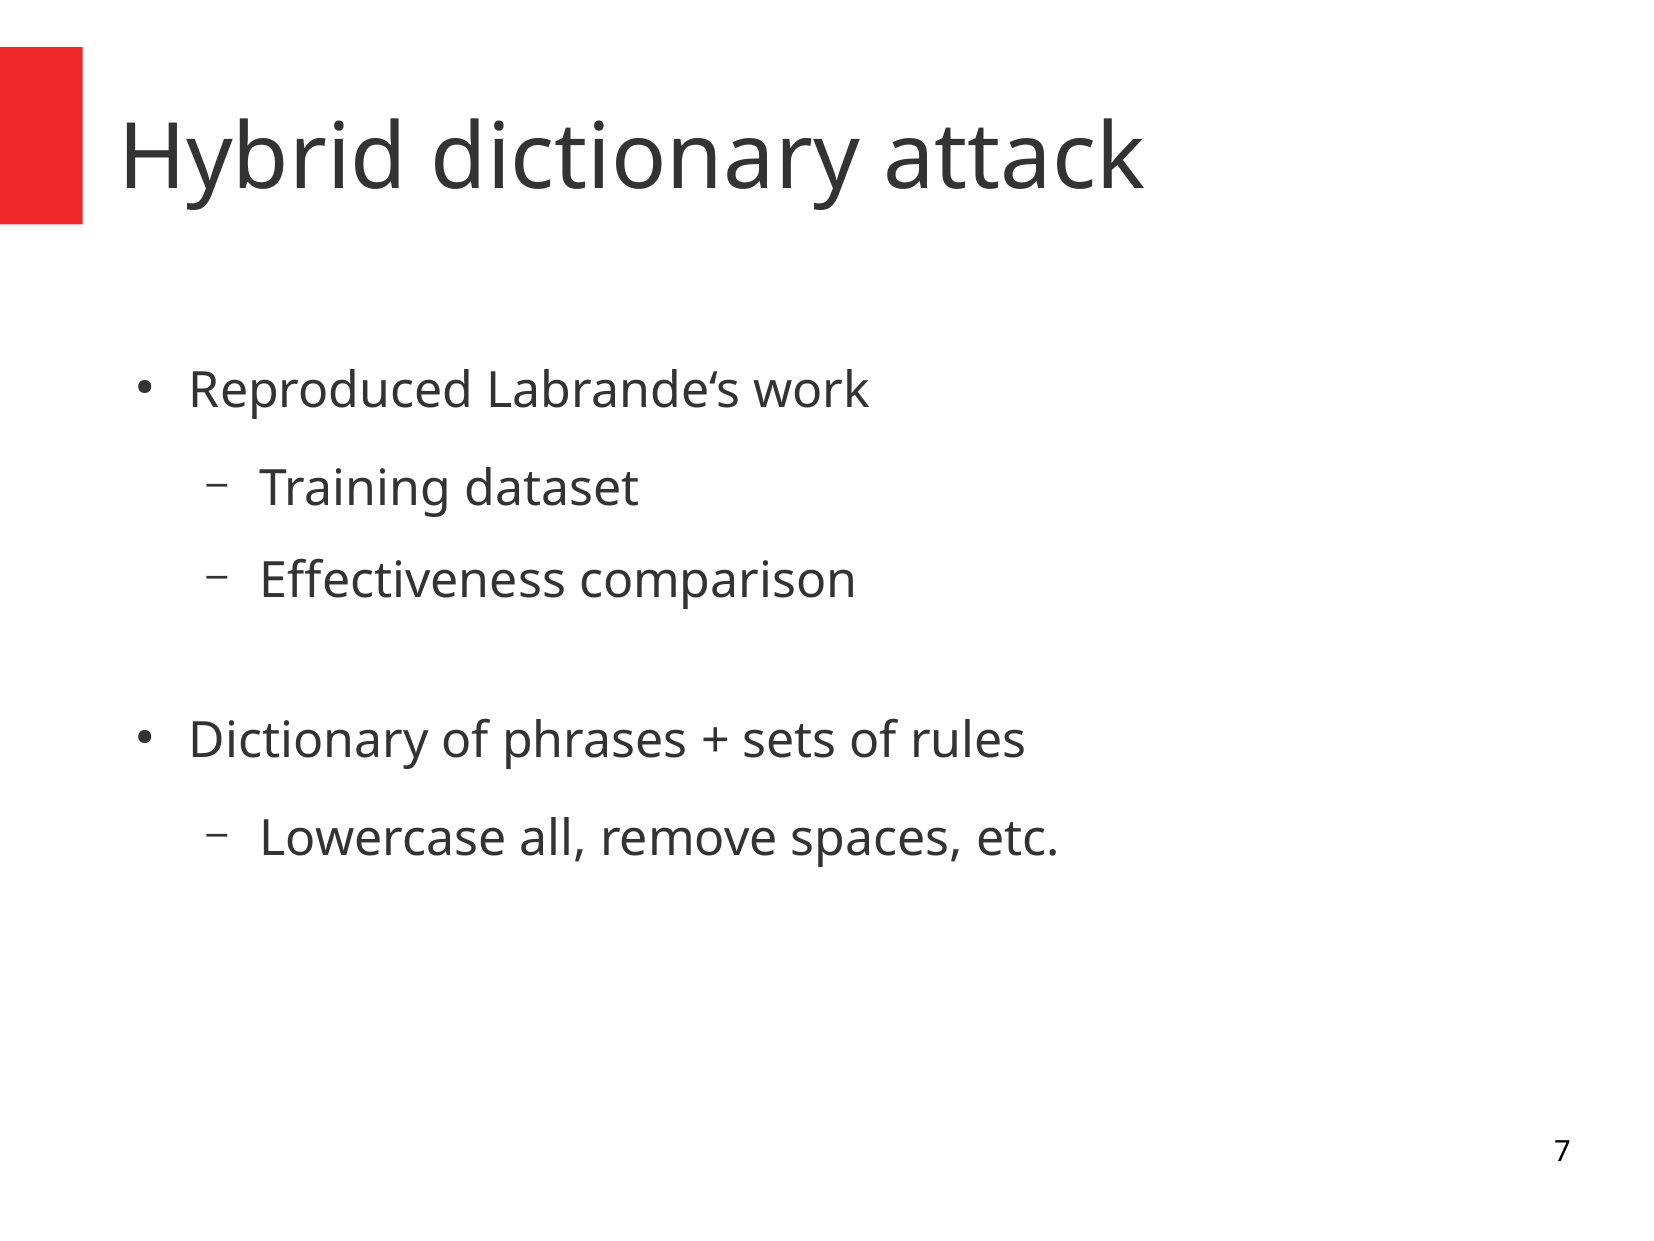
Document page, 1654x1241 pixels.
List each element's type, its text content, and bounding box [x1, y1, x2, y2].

list Reproduced Labrande‘s work Training dataset Effectiveness comparison Dictionary of phrases + sets of rules Lowercase all, remove spaces, etc. [118, 354, 1536, 1074]
title Hybrid dictionary attack [118, 49, 1571, 257]
